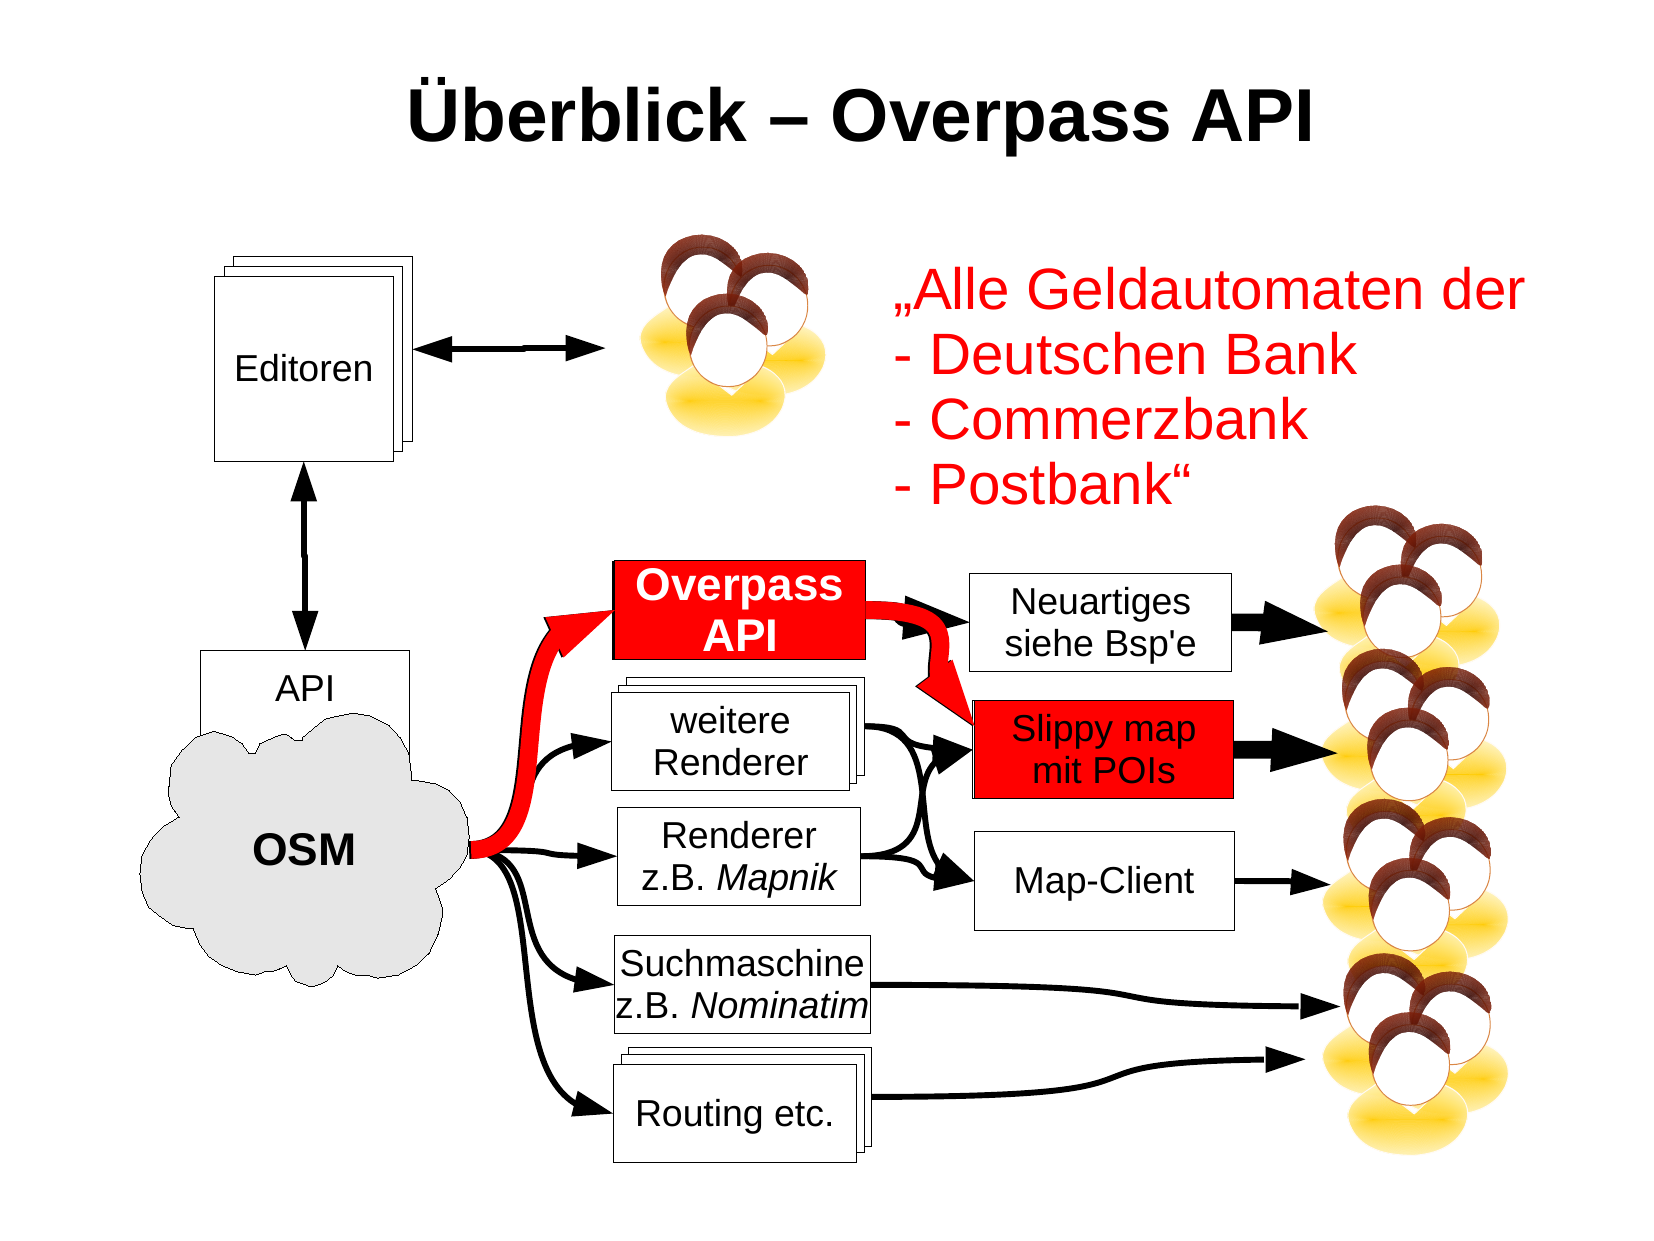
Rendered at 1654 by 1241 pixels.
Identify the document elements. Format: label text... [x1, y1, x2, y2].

text_box Renderer z.B. Mapnik [617, 807, 861, 906]
picture [616, 221, 854, 453]
picture [1290, 525, 1537, 1172]
text_box Editoren [214, 276, 394, 462]
text_box Editoren [233, 256, 413, 442]
text_box „Alle Geldautomaten der - Deutschen Bank - Commerzbank - Postbank“ [879, 249, 1543, 525]
text_box Editoren [224, 266, 403, 452]
text_box weitere Renderer [618, 685, 857, 784]
text_box Neuartiges siehe Bsp'e [969, 573, 1232, 672]
text_box Routing [628, 1047, 872, 1147]
text_box Routing [621, 1054, 865, 1153]
text_box Überblick – Overpass API [391, 65, 1331, 165]
text_box Routing etc. [613, 1064, 857, 1163]
text_box API [200, 650, 410, 754]
text_box Suchmaschine z.B. Nominatim [614, 935, 871, 1034]
text_box Slippy map mit POIs [974, 700, 1234, 799]
text_box Overpass API [614, 560, 866, 660]
text_box OSM [139, 713, 470, 987]
text_box Map-Client [974, 831, 1235, 931]
text_box weitere Renderer [611, 692, 850, 791]
text_box weitere Renderer [626, 677, 865, 776]
